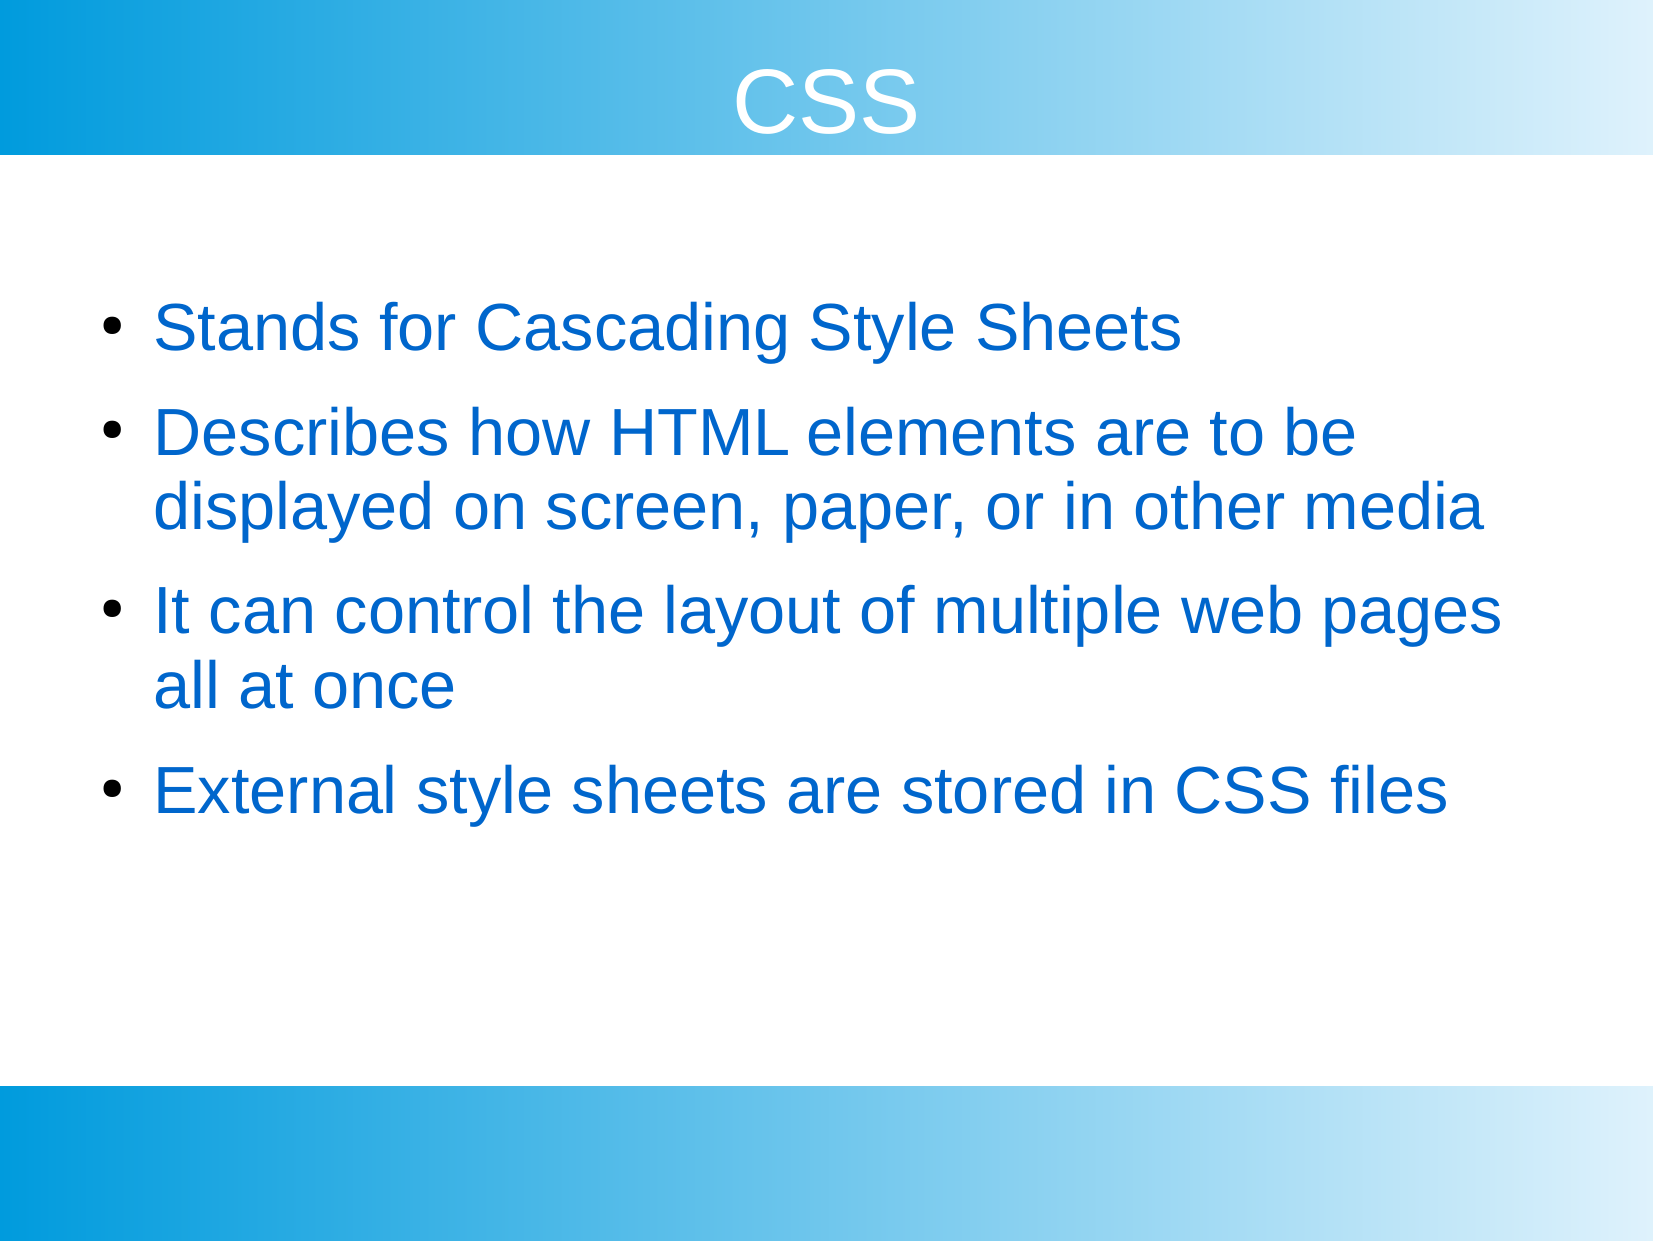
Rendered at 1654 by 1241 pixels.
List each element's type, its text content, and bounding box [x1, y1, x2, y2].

title CSS [82, 49, 1571, 155]
list Stands for Cascading Style Sheets Describes how HTML elements are to be displayed on screen, paper, or in other media It can control the layout of multiple web pages all at once External style sheets are stored in CSS files [82, 290, 1571, 1010]
